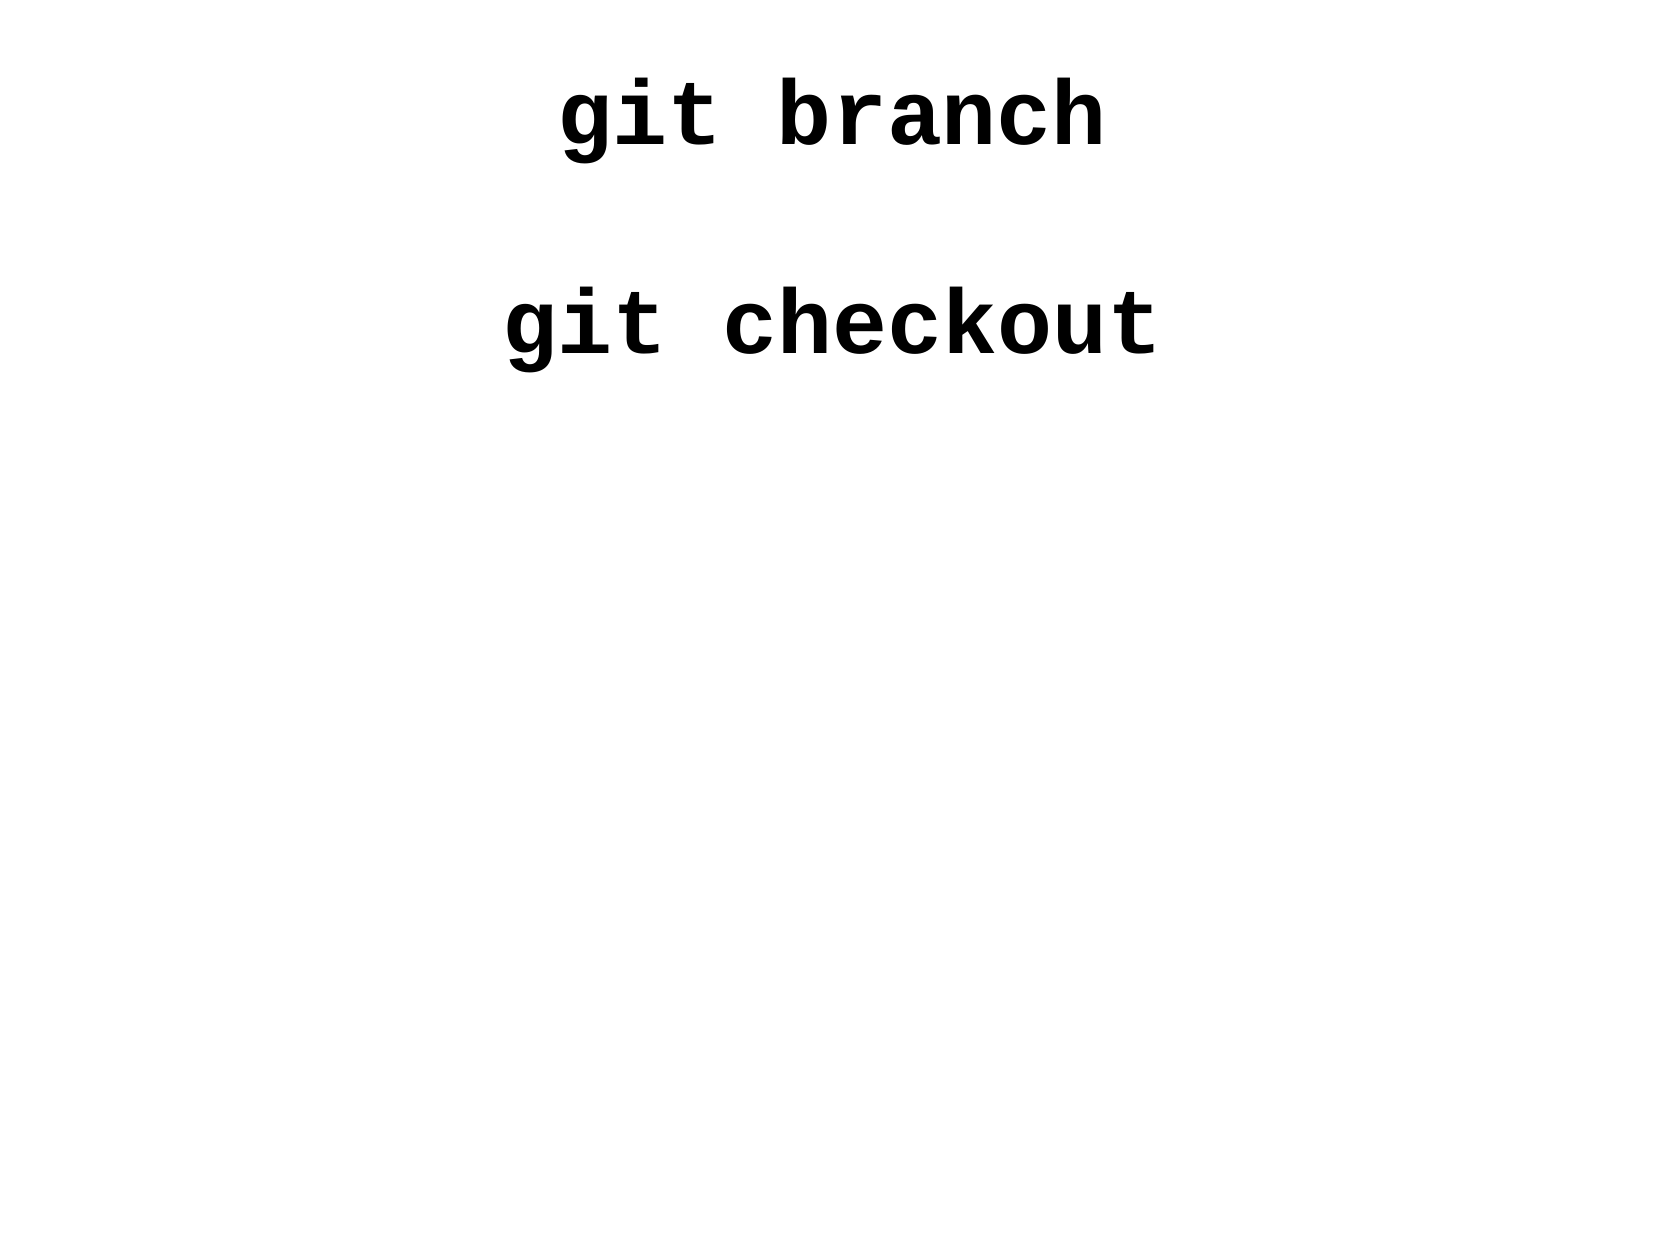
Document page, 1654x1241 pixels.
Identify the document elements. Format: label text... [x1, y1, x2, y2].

text_box git branch git checkout [75, 61, 1590, 535]
